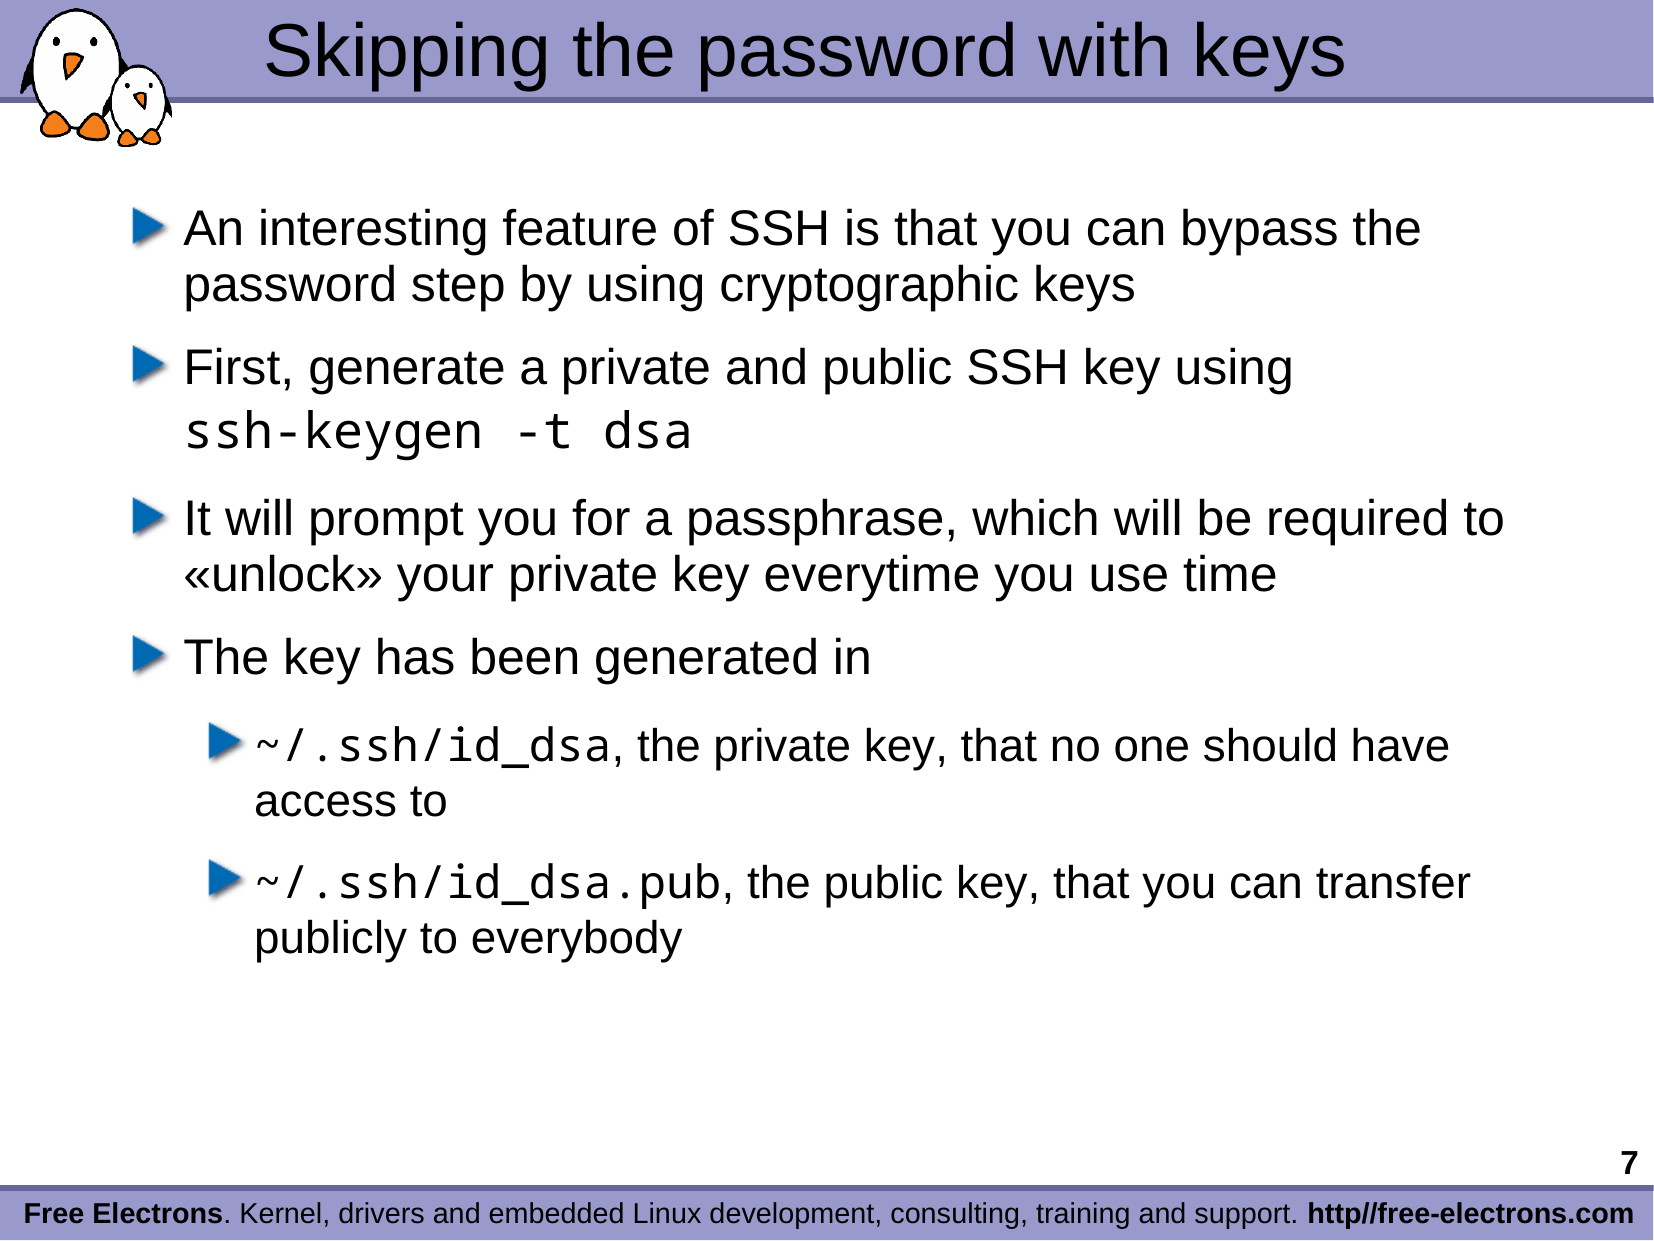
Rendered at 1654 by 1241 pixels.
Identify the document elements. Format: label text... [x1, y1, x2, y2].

title Skipping the password with keys [60, 0, 1551, 101]
list An interesting feature of SSH is that you can bypass the password step by using cryptographic keys First, generate a private and public SSH key using ssh-keygen -t dsa It will prompt you for a passphrase, which will be required to «unlock» your private key everytime you use time The key has been generated in ~/.ssh/id_dsa, the private key, that no one should have access to ~/.ssh/id_dsa.pub, the public key, that you can transfer publicly to everybody [112, 200, 1525, 1051]
picture [20, 8, 172, 147]
